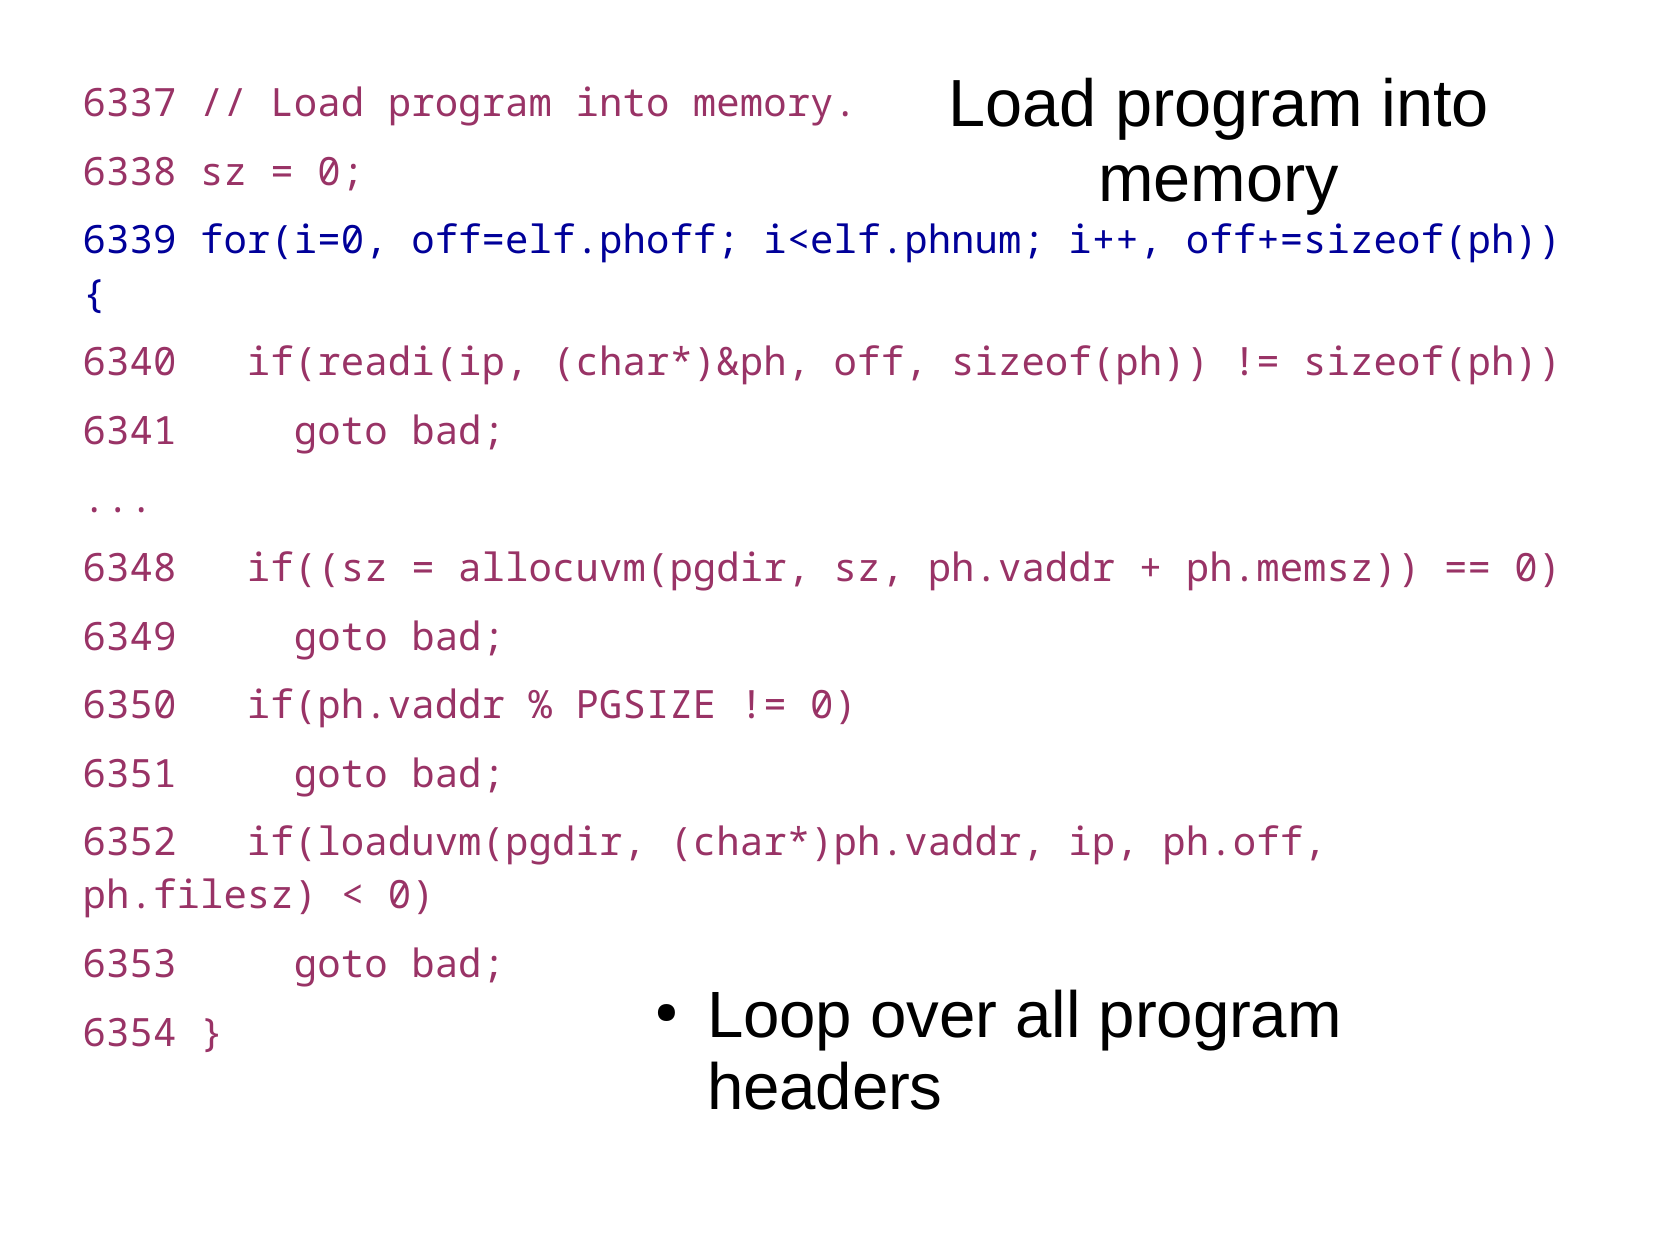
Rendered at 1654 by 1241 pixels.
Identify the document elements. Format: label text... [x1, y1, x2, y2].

title Load program into memory [825, 37, 1613, 245]
list 6337 // Load program into memory. 6338 sz = 0; 6339 for(i=0, off=elf.phoff; i<elf.phnum; i++, off+=sizeof(ph)){ 6340 if(readi(ip, (char*)&ph, off, sizeof(ph)) != sizeof(ph)) 6341 goto bad; ... 6348 if((sz = allocuvm(pgdir, sz, ph.vaddr + ph.memsz)) == 0) 6349 goto bad; 6350 if(ph.vaddr % PGSIZE != 0) 6351 goto bad; 6352 if(loaduvm(pgdir, (char*)ph.vaddr, ip, ph.off, ph.filesz) < 0) 6353 goto bad; 6354 } [82, 75, 1571, 1163]
list Loop over all program headers [637, 978, 1530, 1126]
